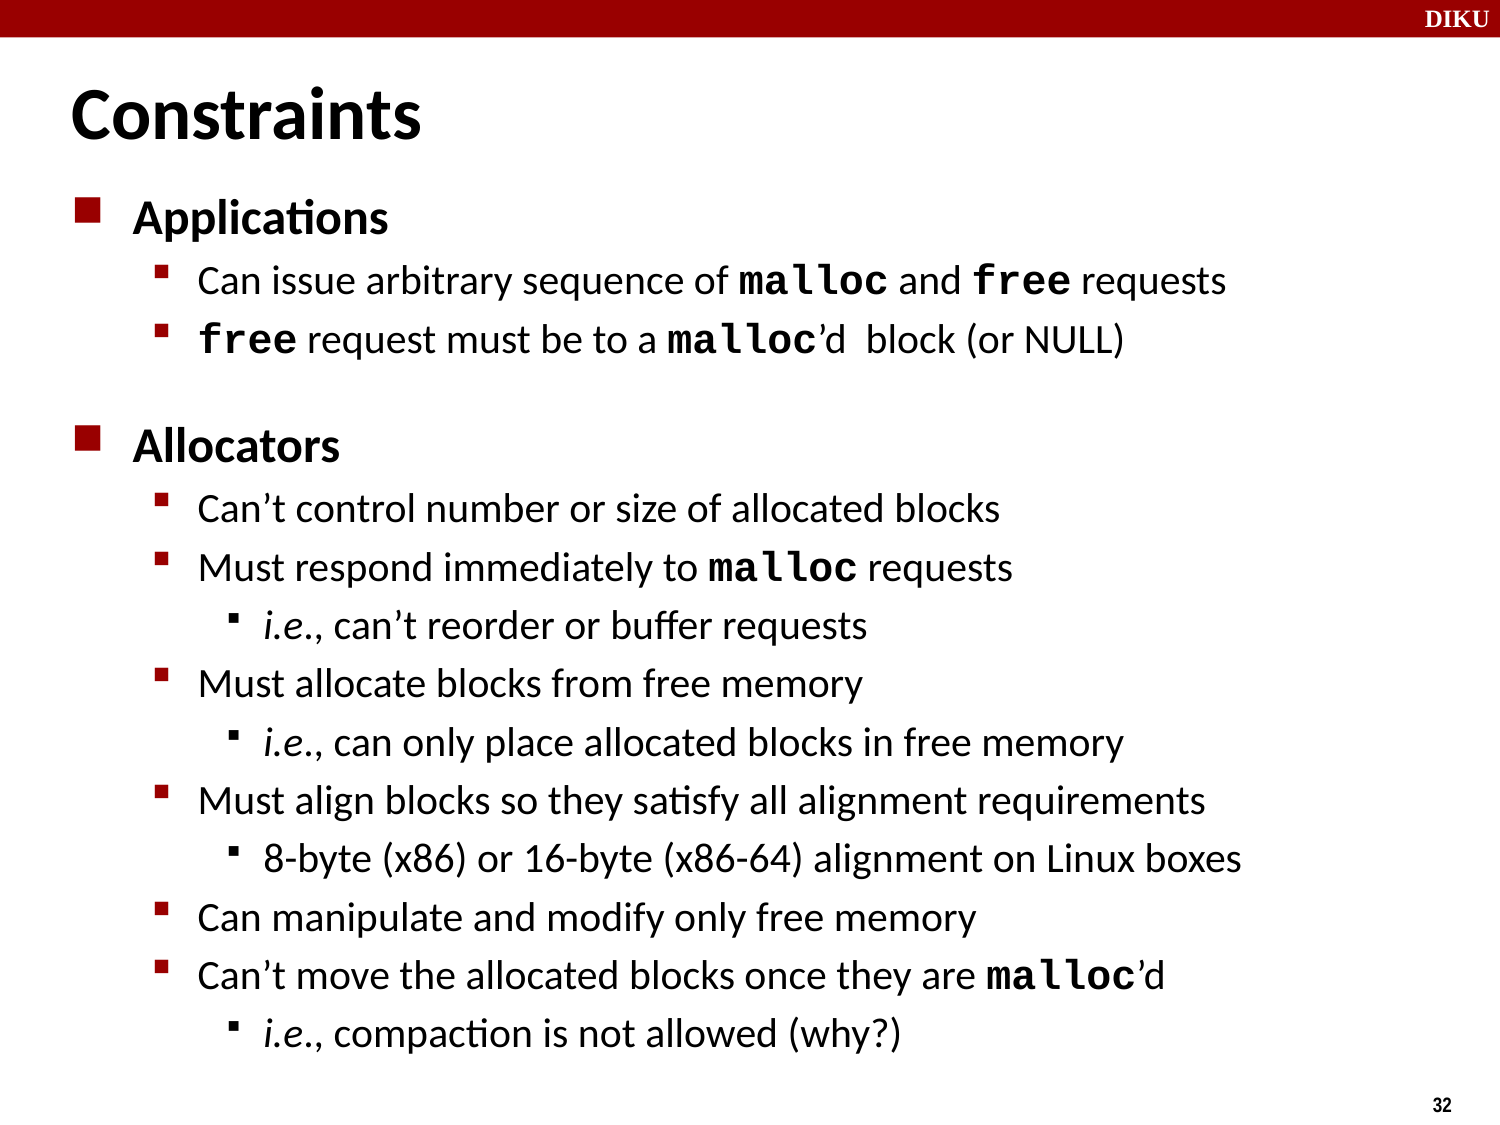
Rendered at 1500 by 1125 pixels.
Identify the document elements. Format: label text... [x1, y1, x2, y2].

text_box Applications Can issue arbitrary sequence of malloc and free requests free request must be to a malloc’d block (or NULL) Allocators Can’t control number or size of allocated blocks Must respond immediately to malloc requests i.e., can’t reorder or buffer requests Must allocate blocks from free memory i.e., can only place allocated blocks in free memory Must align blocks so they satisfy all alignment requirements 8-byte (x86) or 16-byte (x86-64) alignment on Linux boxes Can manipulate and modify only free memory Can’t move the allocated blocks once they are malloc’d i.e., compaction is not allowed (why?) [61, 187, 1463, 1100]
text_box Constraints [56, 62, 963, 157]
